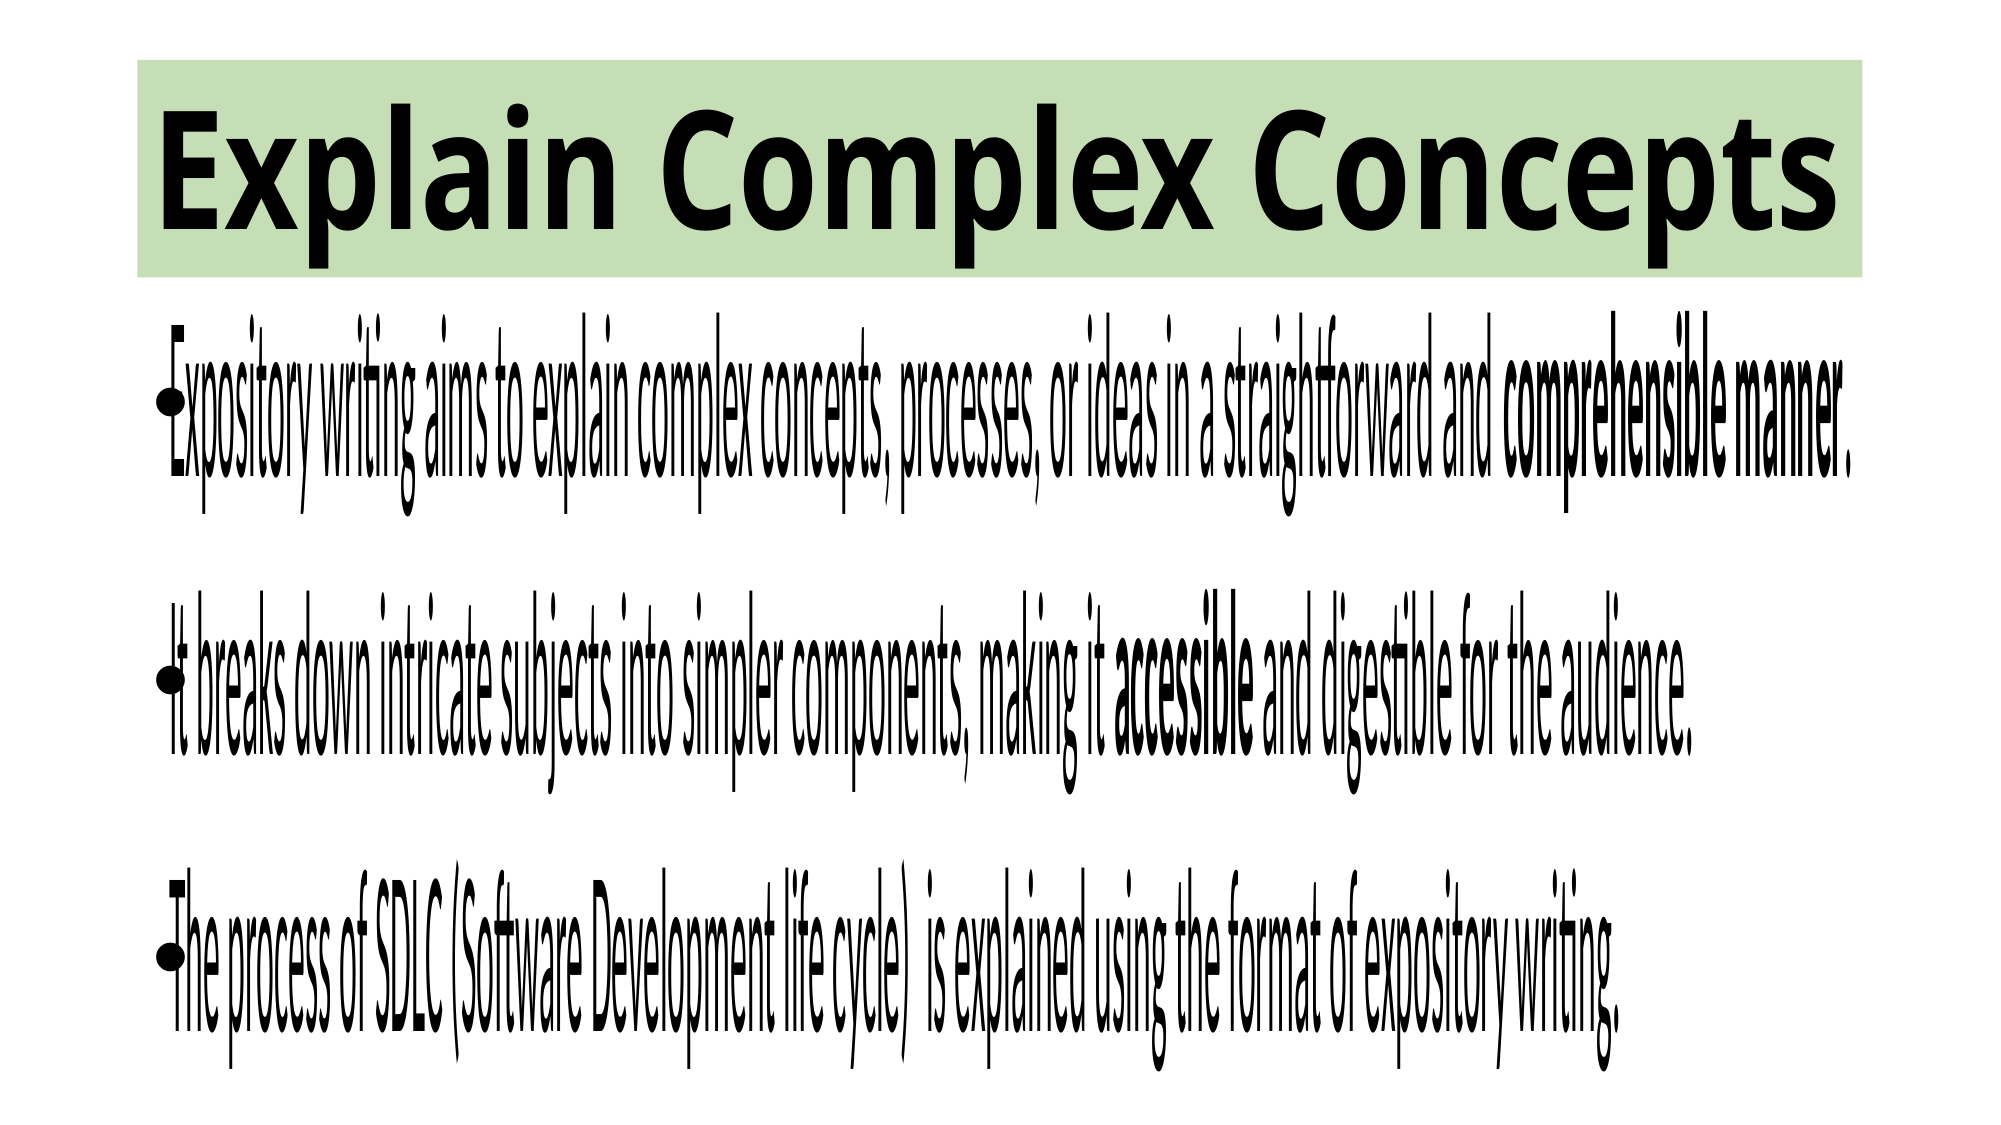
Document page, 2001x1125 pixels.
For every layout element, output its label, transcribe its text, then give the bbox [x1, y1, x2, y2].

title Explain Complex Concepts [137, 59, 1863, 278]
list Expository writing aims to explain complex concepts, processes, or ideas in a straightforward and comprehensible manner. It breaks down intricate subjects into simpler components, making it accessible and digestible for the audience. The process of SDLC (Software Development life cycle) is explained using the format of expository writing. [137, 299, 1863, 1083]
